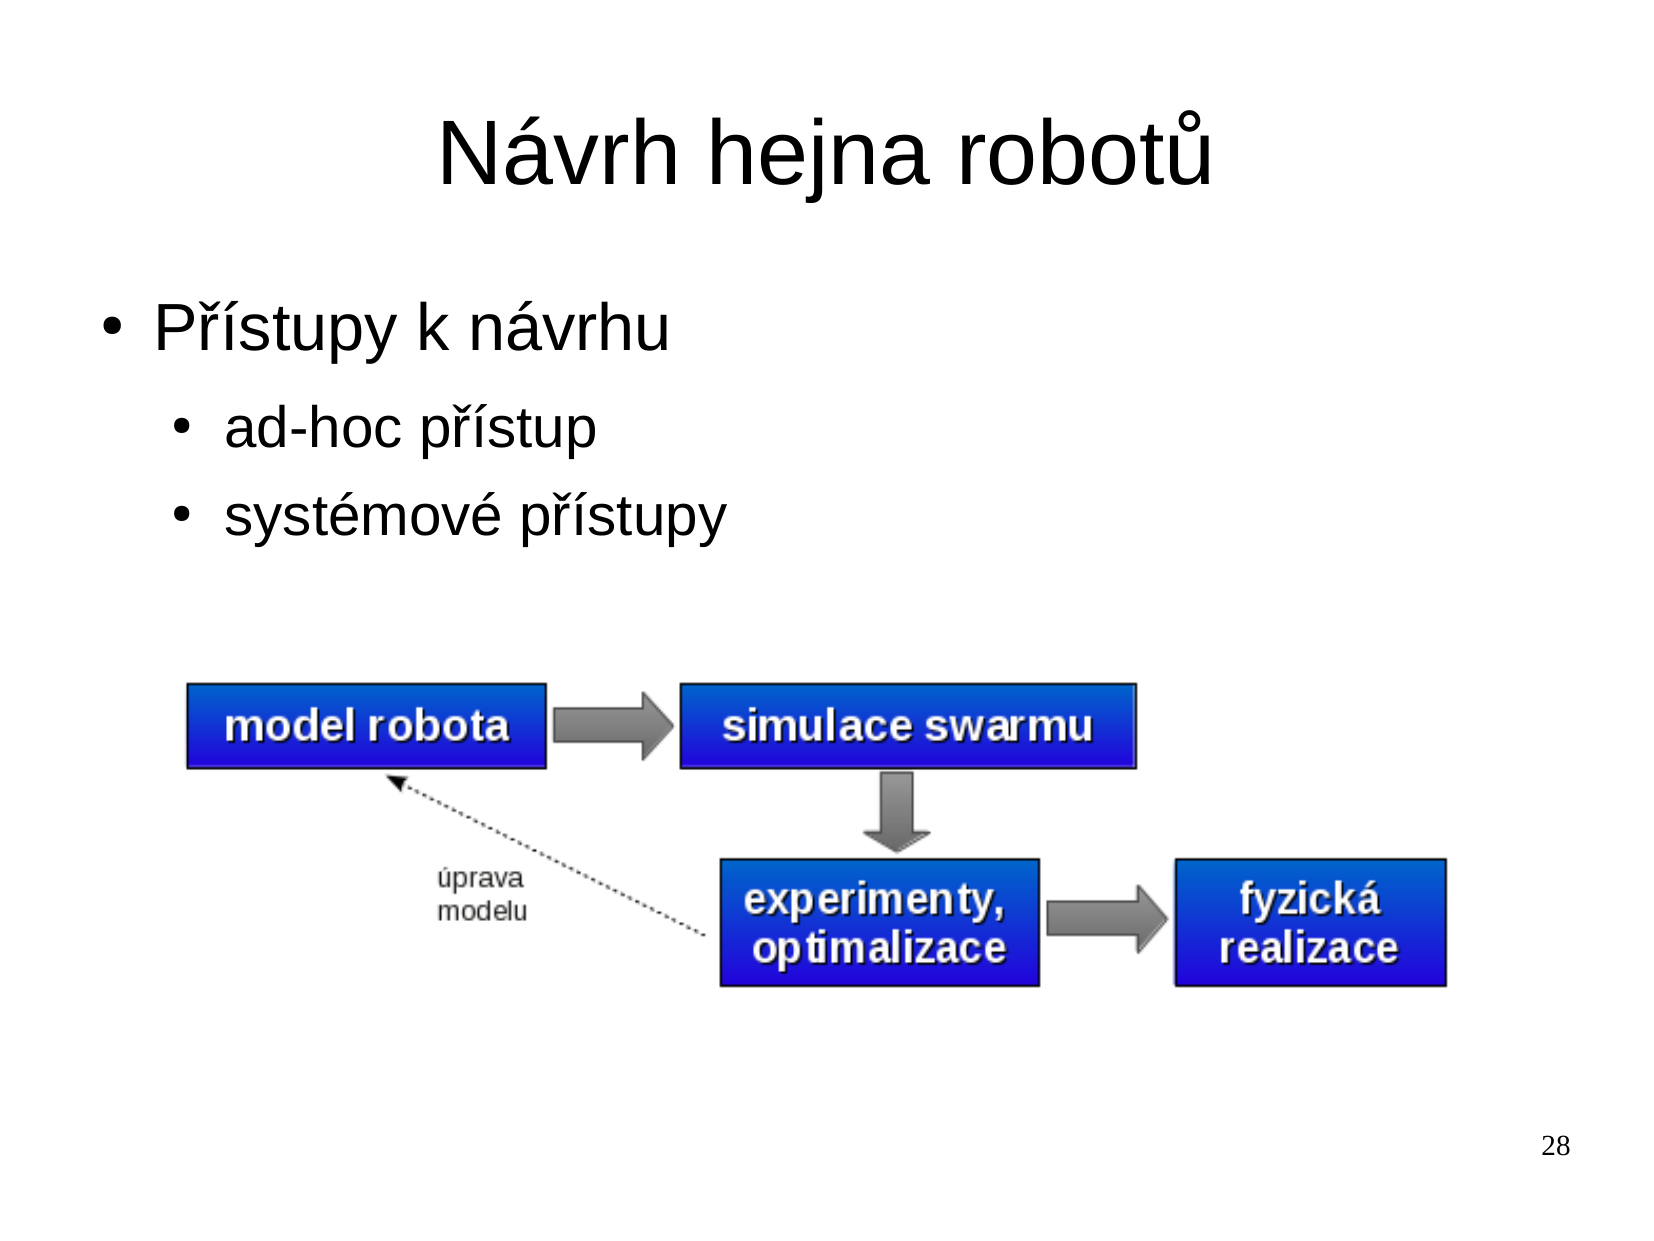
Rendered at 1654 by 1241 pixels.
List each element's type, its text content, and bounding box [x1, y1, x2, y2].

picture [147, 608, 1477, 1052]
title Návrh hejna robotů [82, 49, 1571, 257]
list Přístupy k návrhu ad-hoc přístup systémové přístupy [82, 290, 1571, 1109]
